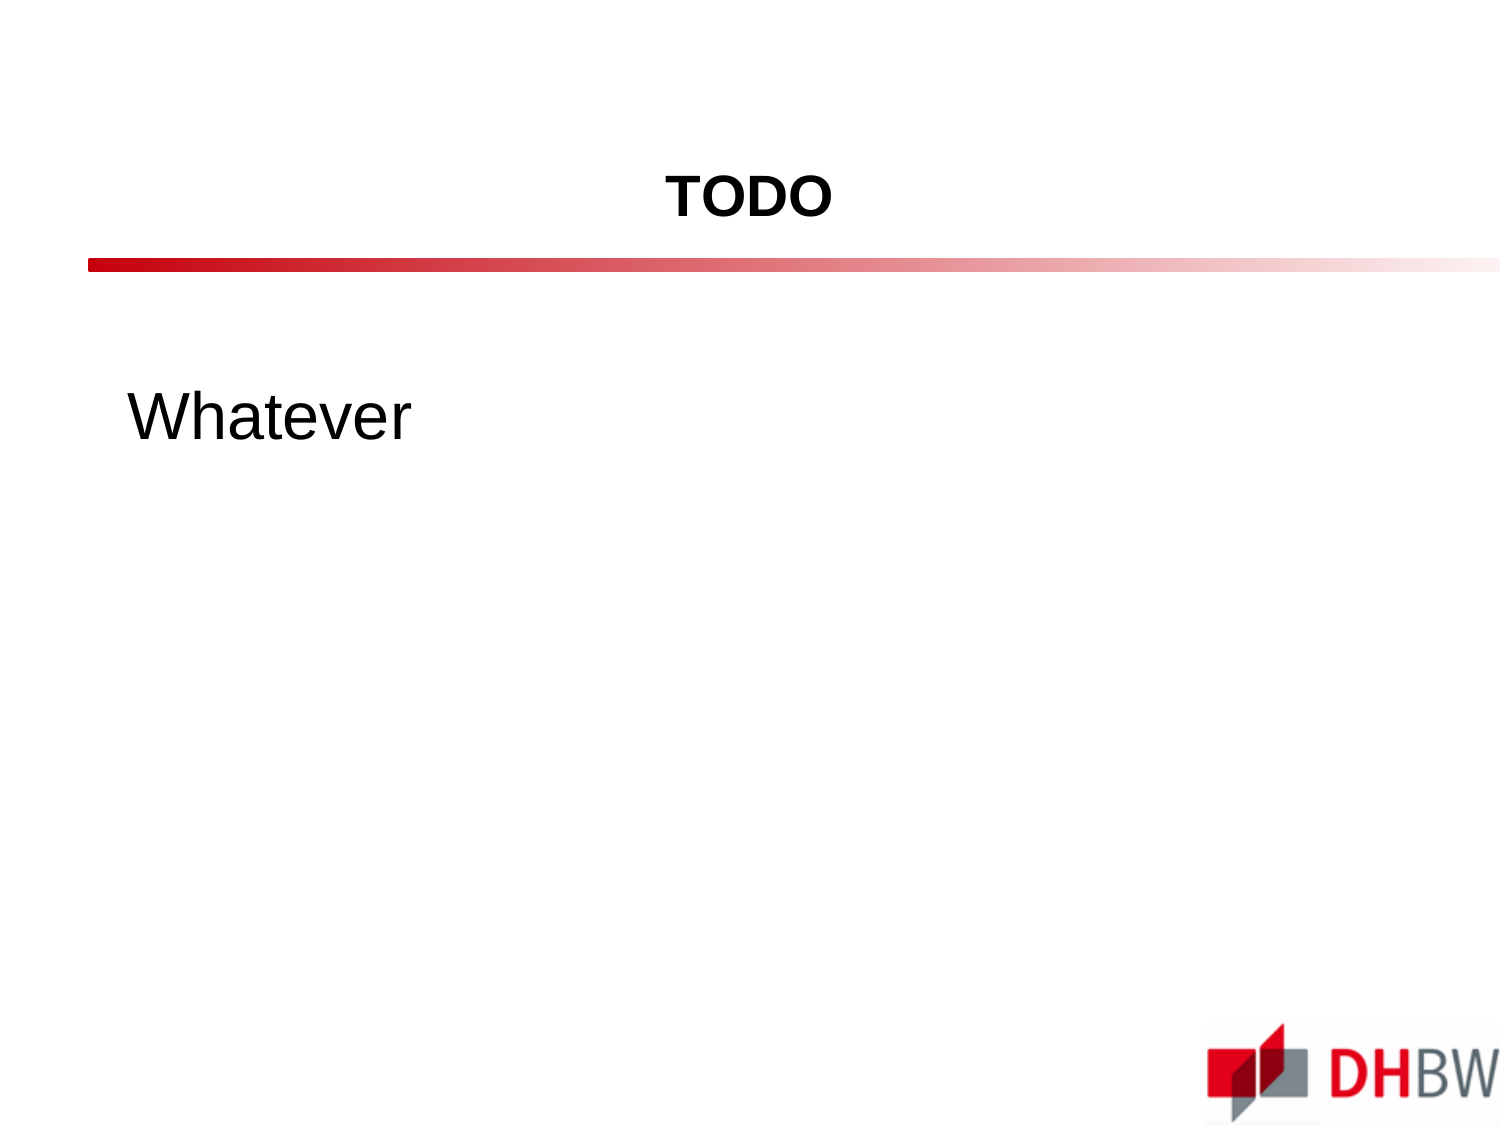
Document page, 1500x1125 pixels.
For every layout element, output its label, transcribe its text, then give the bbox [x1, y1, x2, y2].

title TODO [112, 20, 1388, 324]
list Whatever [112, 324, 1388, 1020]
picture [1206, 1021, 1500, 1125]
